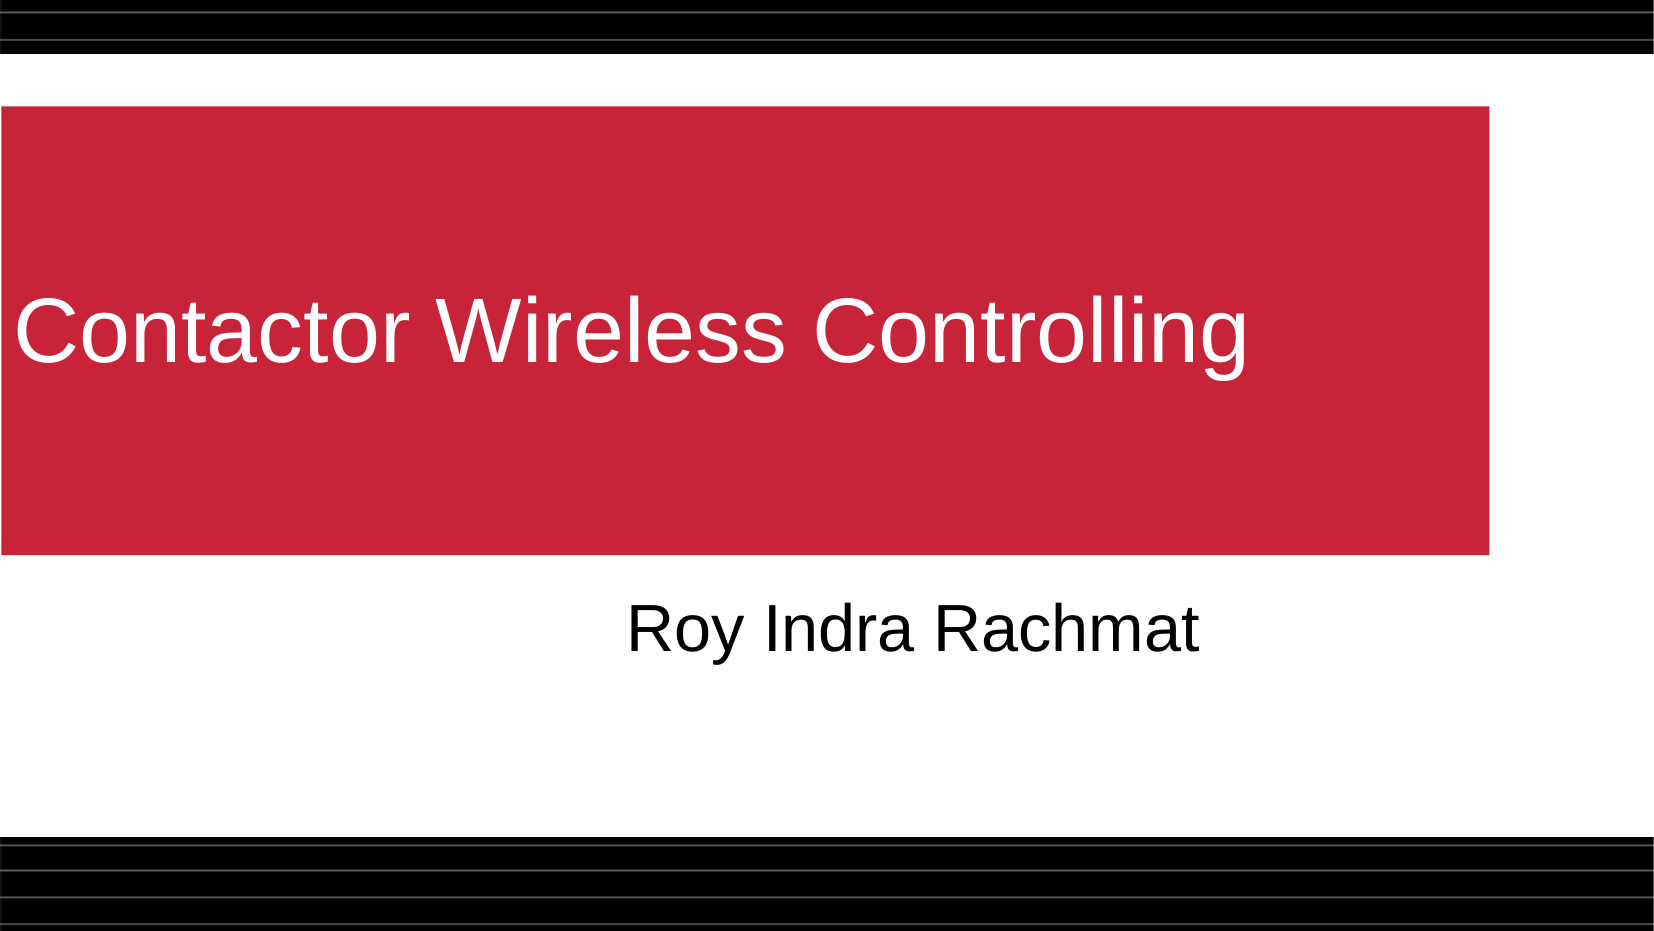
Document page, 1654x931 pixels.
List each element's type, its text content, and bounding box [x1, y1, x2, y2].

title Contactor Wireless Controlling [1, 106, 1490, 556]
subtitle Roy Indra Rachmat [625, 590, 1489, 804]
picture [0, 0, 1654, 54]
picture [0, 837, 1654, 931]
